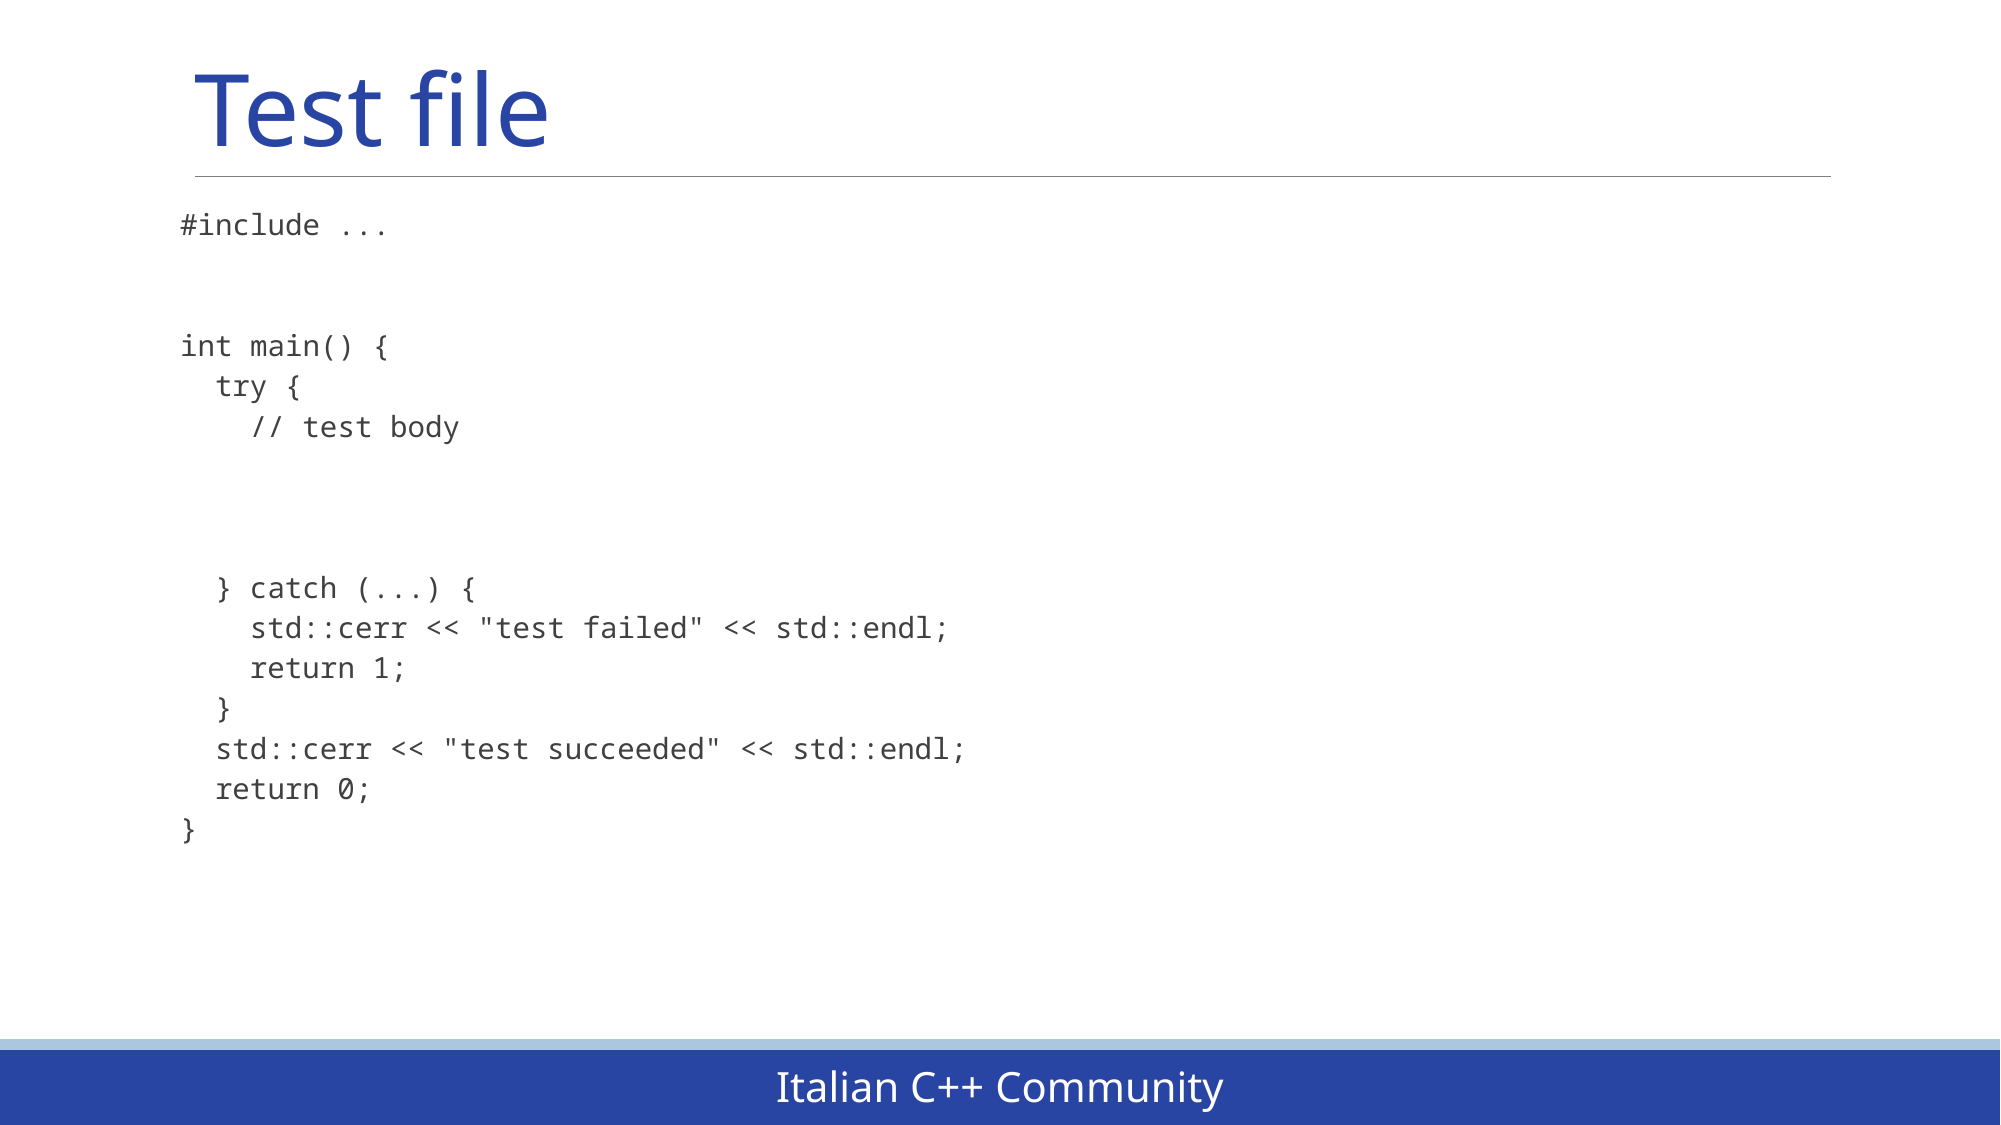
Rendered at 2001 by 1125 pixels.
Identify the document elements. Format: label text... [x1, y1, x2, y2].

title Test file [179, 2, 1830, 175]
list #include ... int main() { try { // test body } catch (...) { std::cerr << "test failed" << std::endl; return 1; } std::cerr << "test succeeded" << std::endl; return 0; } [179, 202, 1949, 1011]
